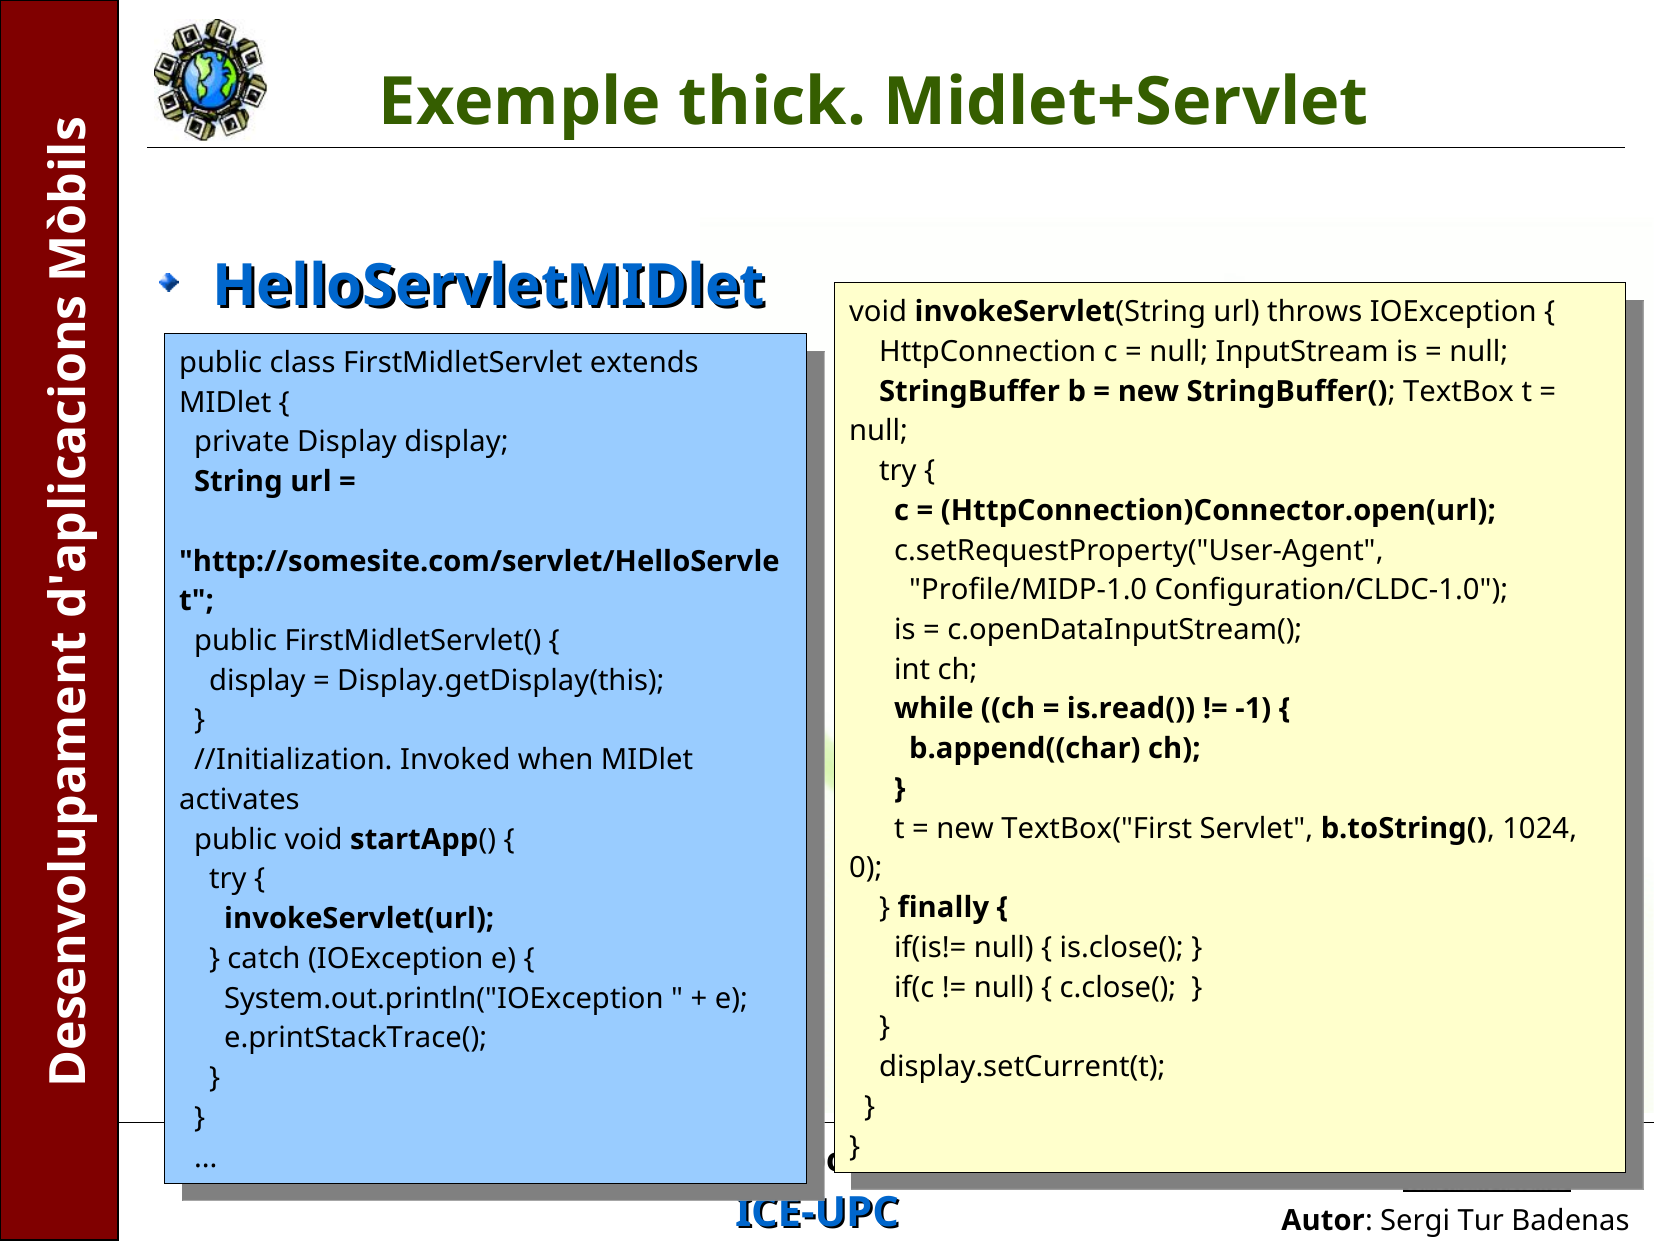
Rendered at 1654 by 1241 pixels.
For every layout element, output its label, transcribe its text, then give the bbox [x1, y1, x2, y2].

title Exemple thick. Midlet+Servlet [129, 56, 1619, 141]
picture [825, 1078, 834, 1113]
picture [700, 217, 1654, 1113]
picture [154, 19, 268, 56]
list HelloServletMIDlet [141, 242, 1630, 1078]
text_box void invokeServlet(String url) throws IOException { HttpConnection c = null; InputStream is = null; StringBuffer b = new StringBuffer(); TextBox t = null; try { c = (HttpConnection)Connector.open(url); c.setRequestProperty("User-Agent", "Profile/MIDP-1.0 Configuration/CLDC-1.0"); is = c.openDataInputStream(); int ch; while ((ch = is.read()) != -1) { b.append((char) ch); } t = new TextBox("First Servlet", b.toString(), 1024, 0); } finally { if(is!= null) { is.close(); } if(c != null) { c.close(); } } display.setCurrent(t); } } [834, 282, 1626, 1054]
text_box public class FirstMidletServlet extends MIDlet { private Display display; String url = "http://somesite.com/servlet/HelloServlet"; public FirstMidletServlet() { display = Display.getDisplay(this); } //Initialization. Invoked when MIDlet activates public void startApp() { try { invokeServlet(url); } catch (IOException e) { System.out.println("IOException " + e); e.printStackTrace(); } } ... [164, 333, 807, 1007]
